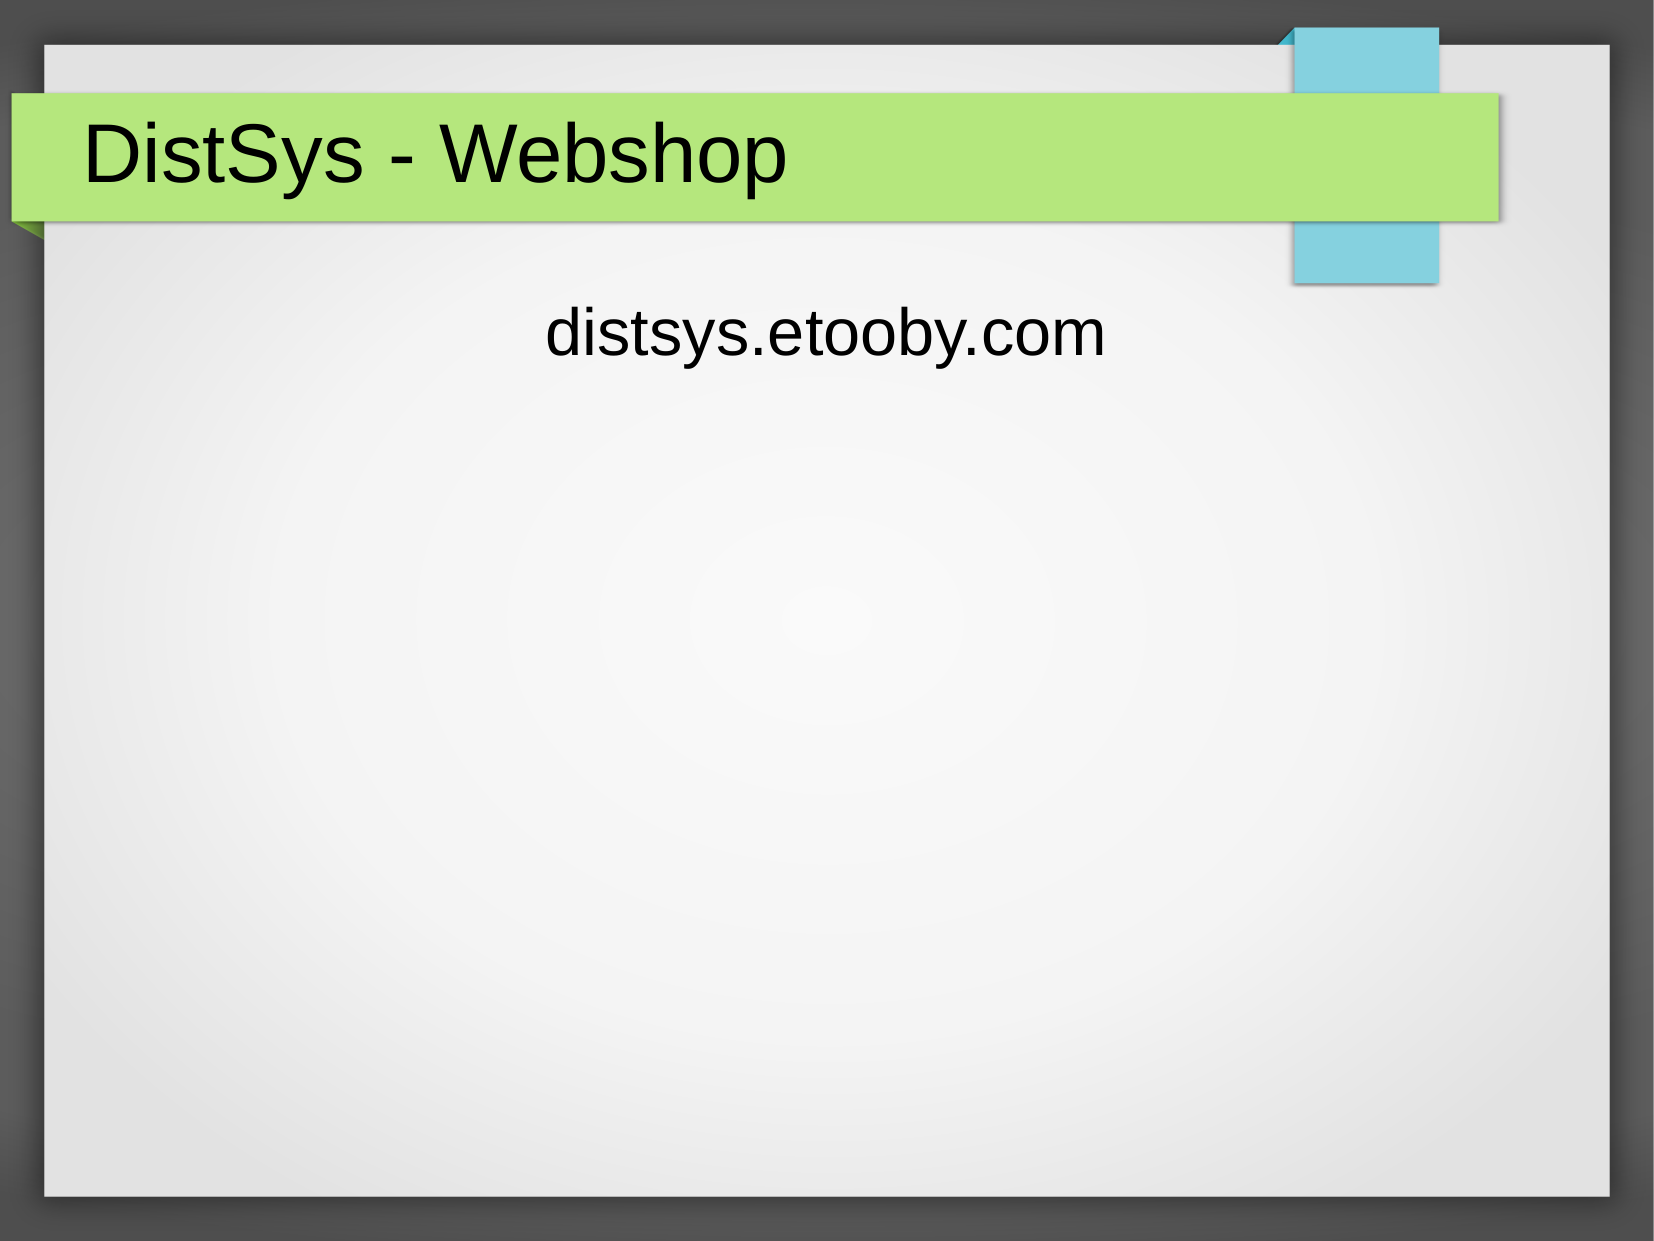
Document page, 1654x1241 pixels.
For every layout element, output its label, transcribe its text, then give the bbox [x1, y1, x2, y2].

title DistSys - Webshop [82, 94, 1264, 213]
picture [0, 0, 1654, 1241]
list distsys.etooby.com [82, 295, 1571, 1015]
